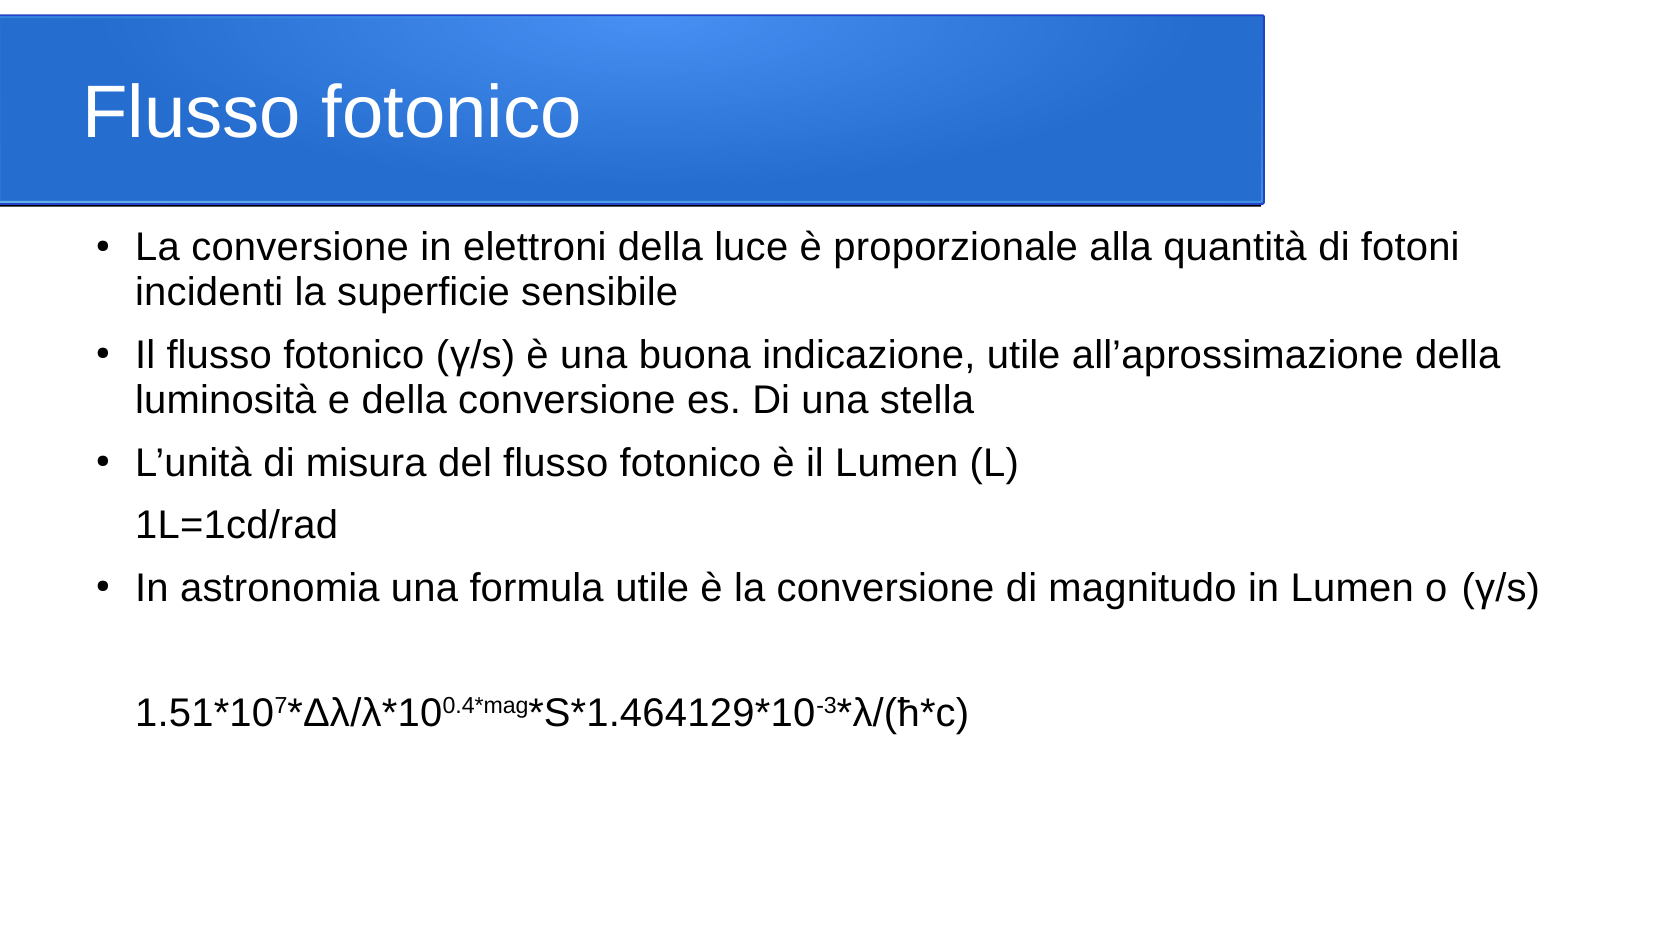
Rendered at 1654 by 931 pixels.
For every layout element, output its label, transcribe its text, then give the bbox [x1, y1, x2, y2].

title Flusso fotonico [82, 35, 1235, 189]
list La conversione in elettroni della luce è proporzionale alla quantità di fotoni incidenti la superficie sensibile Il flusso fotonico (γ/s) è una buona indicazione, utile all’aprossimazione della luminosità e della conversione es. Di una stella L’unità di misura del flusso fotonico è il Lumen (L) 1L=1cd/rad In astronomia una formula utile è la conversione di magnitudo in Lumen o (γ/s) 1.51*107*Δλ/λ*100.4*mag*S*1.464129*10-3*λ/(ħ*c) [82, 224, 1571, 764]
